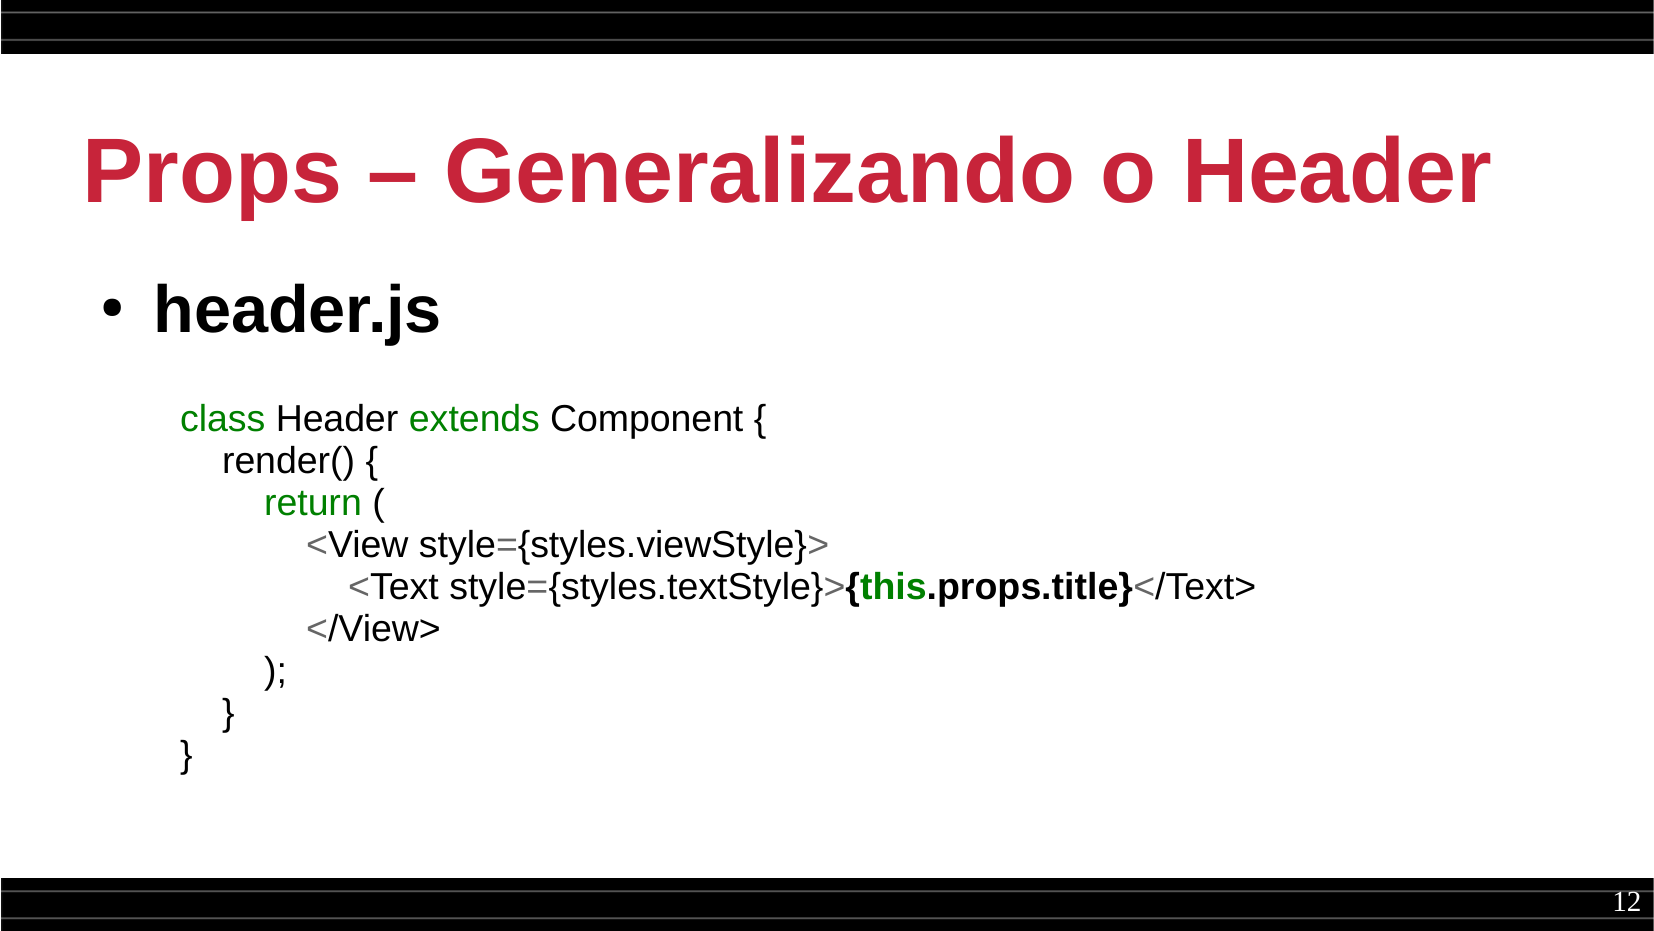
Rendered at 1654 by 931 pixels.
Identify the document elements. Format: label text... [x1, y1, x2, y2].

list header.js [82, 271, 1571, 758]
picture [1, 0, 1654, 54]
text_box class Header extends Component { render() { return ( <View style={styles.viewStyle}> <Text style={styles.textStyle}>{this.props.title}</Text> </View> ); } } [165, 389, 1560, 825]
picture [1, 878, 1654, 931]
title Props – Generalizando o Header [82, 92, 1571, 249]
